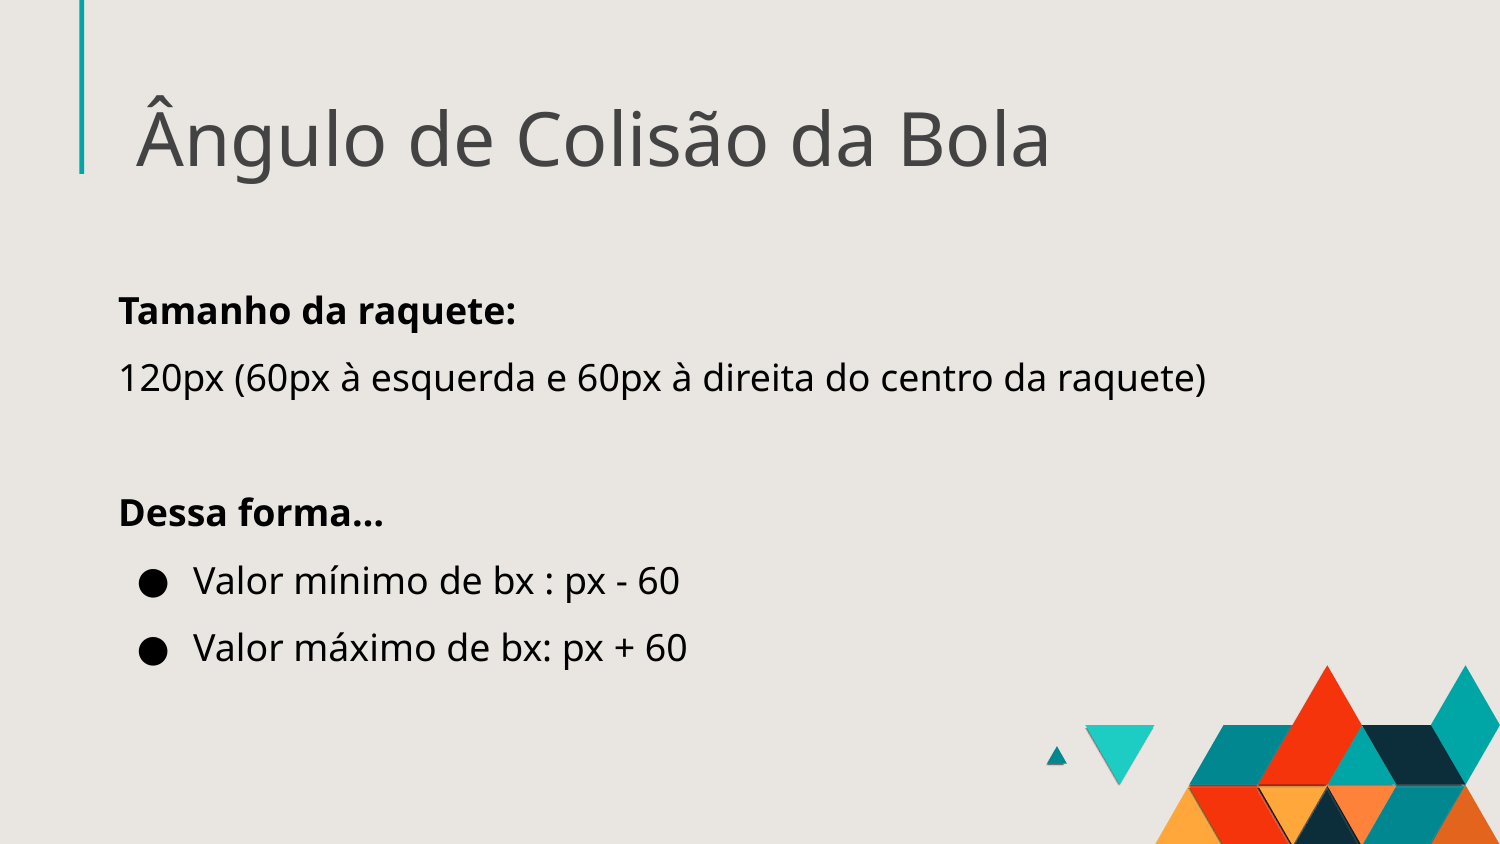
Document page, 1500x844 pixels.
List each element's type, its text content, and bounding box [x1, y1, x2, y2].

title Ângulo de Colisão da Bola [121, 101, 1450, 197]
text_box Tamanho da raquete: 120px (60px à esquerda e 60px à direita do centro da raquete) Dessa forma… Valor mínimo de bx : px - 60 Valor máximo de bx: px + 60 [103, 249, 1397, 706]
